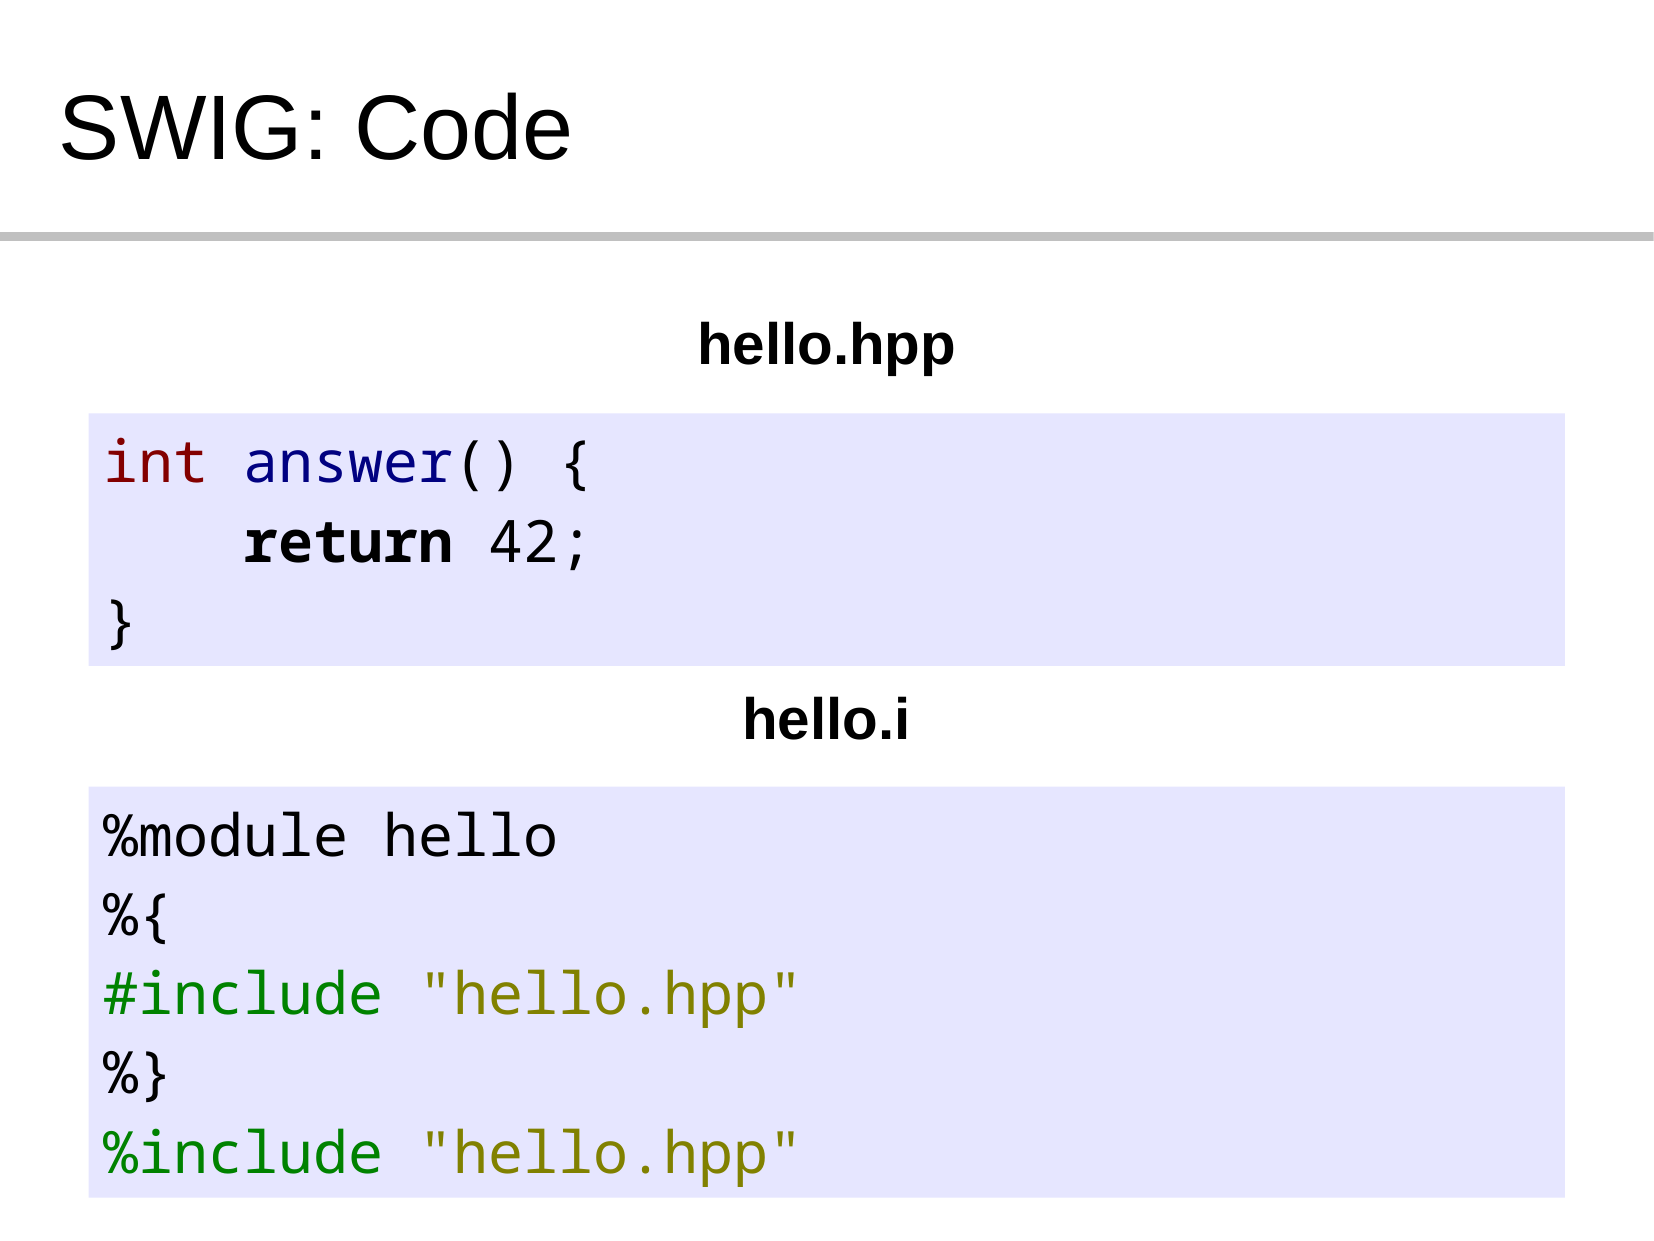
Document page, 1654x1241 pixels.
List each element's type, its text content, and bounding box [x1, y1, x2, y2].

text_box hello.hpp [88, 304, 1565, 384]
text_box int answer() { return 42; } [88, 413, 1565, 621]
text_box hello.i [88, 679, 1565, 759]
title SWIG: Code [59, 49, 1595, 207]
text_box %module hello %{ #include "hello.hpp" %} %include "hello.hpp" [88, 786, 1565, 1093]
